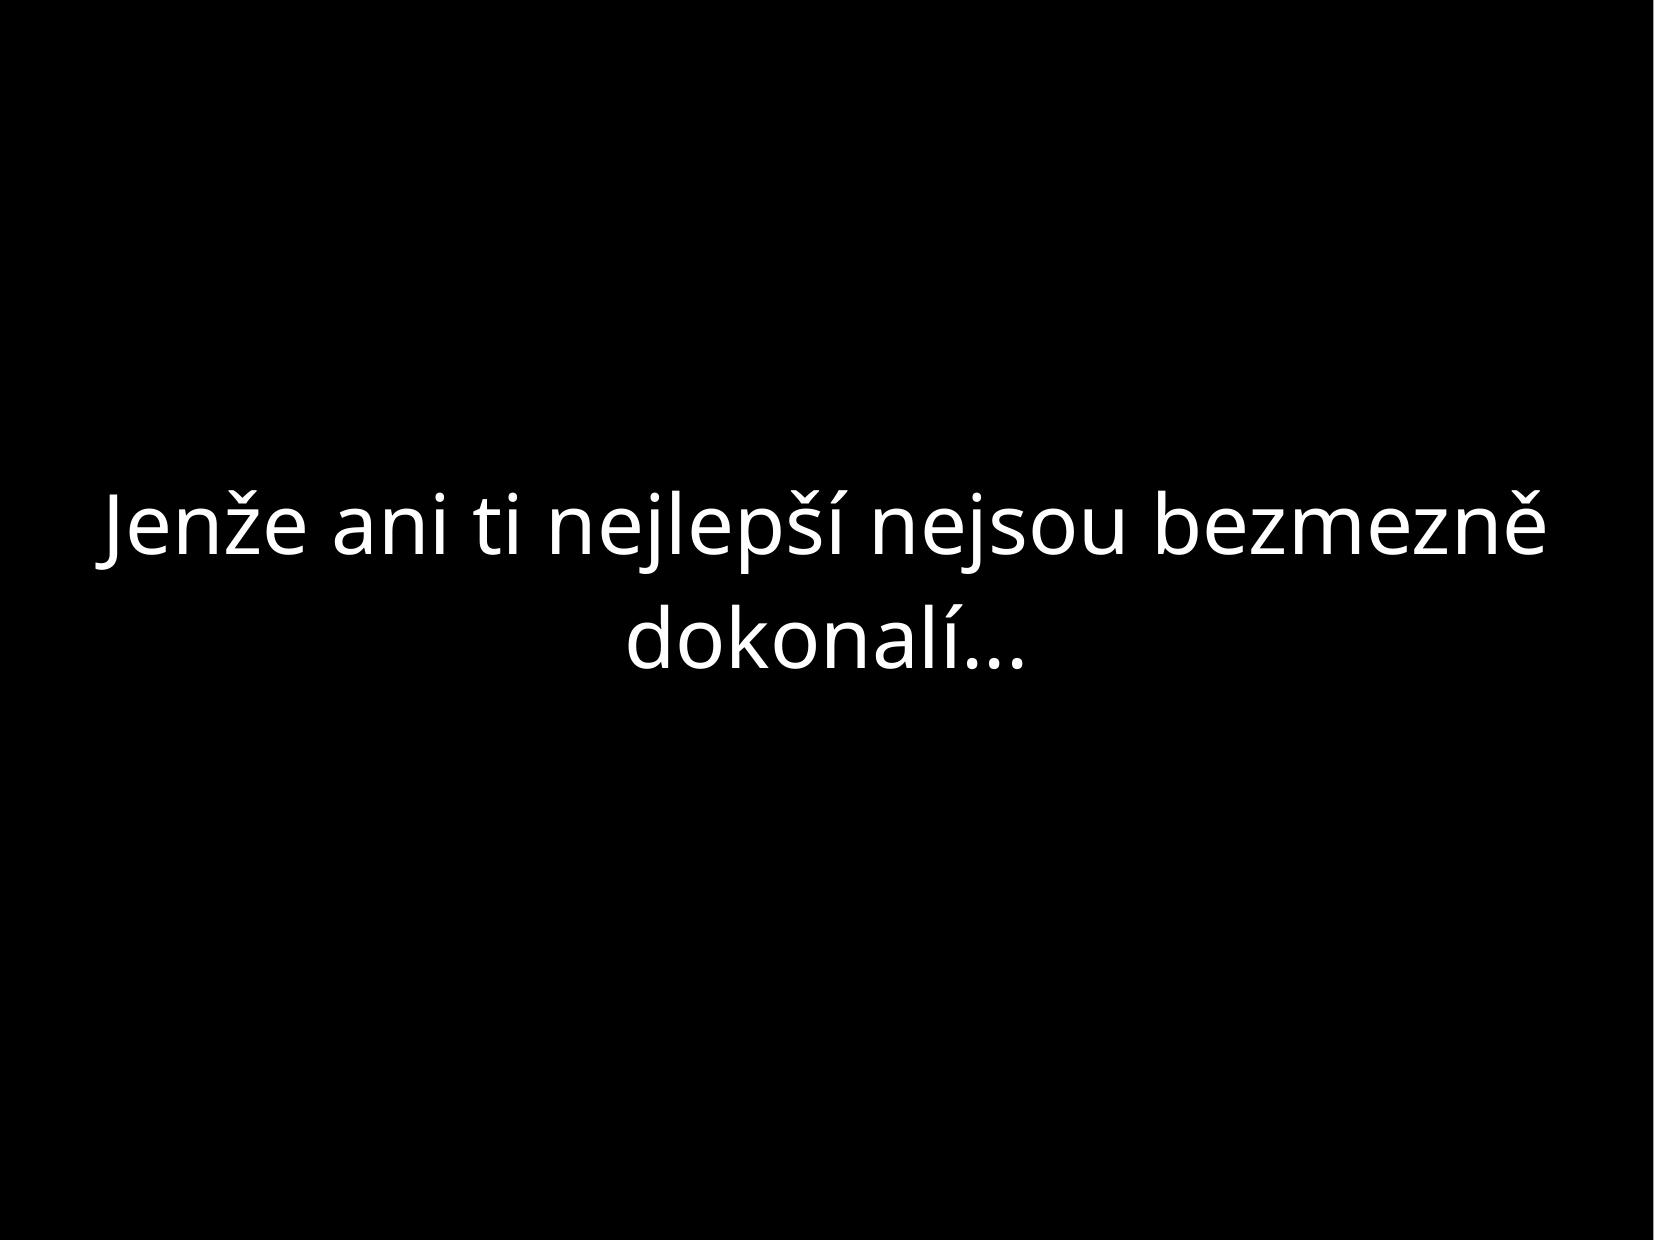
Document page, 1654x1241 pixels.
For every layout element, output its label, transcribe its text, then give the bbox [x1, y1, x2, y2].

subtitle Jenže ani ti nejlepší nejsou bezmezně dokonalí... [82, 56, 1571, 1102]
